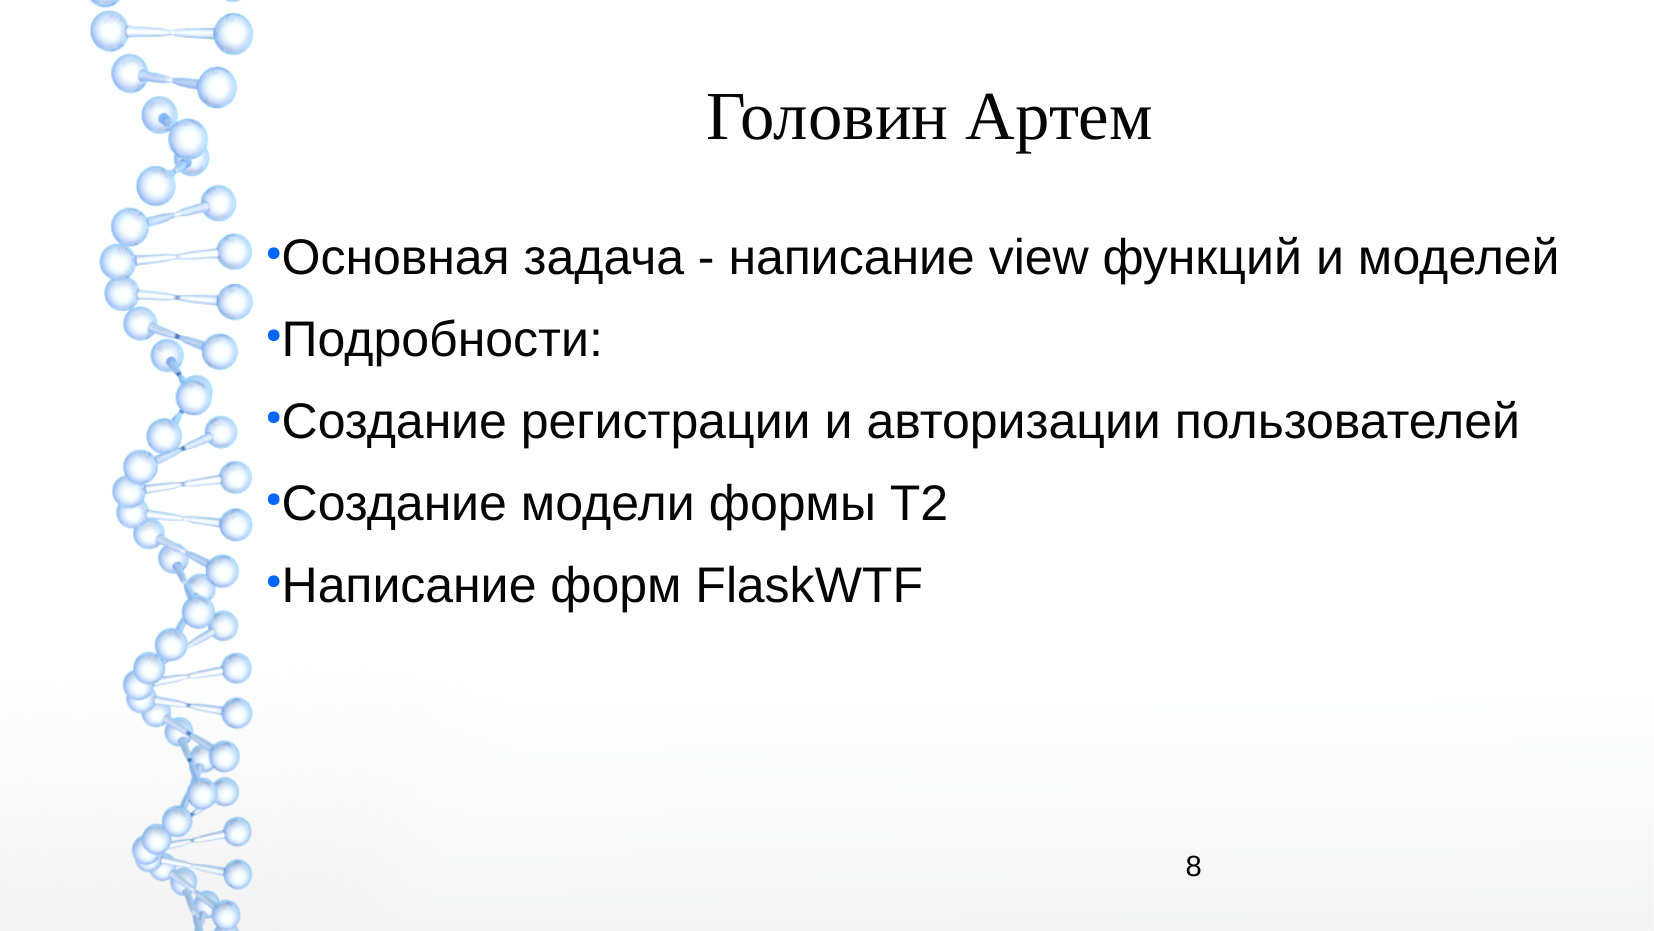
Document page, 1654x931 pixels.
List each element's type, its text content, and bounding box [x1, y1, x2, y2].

text_box [1185, 847, 1571, 912]
list Основная задача - написание view функций и моделей Подробности: Создание регистрации и авторизации пользователей Создание модели формы T2 Написание форм FlaskWTF [265, 224, 1595, 764]
title Головин Артем [265, 35, 1595, 189]
